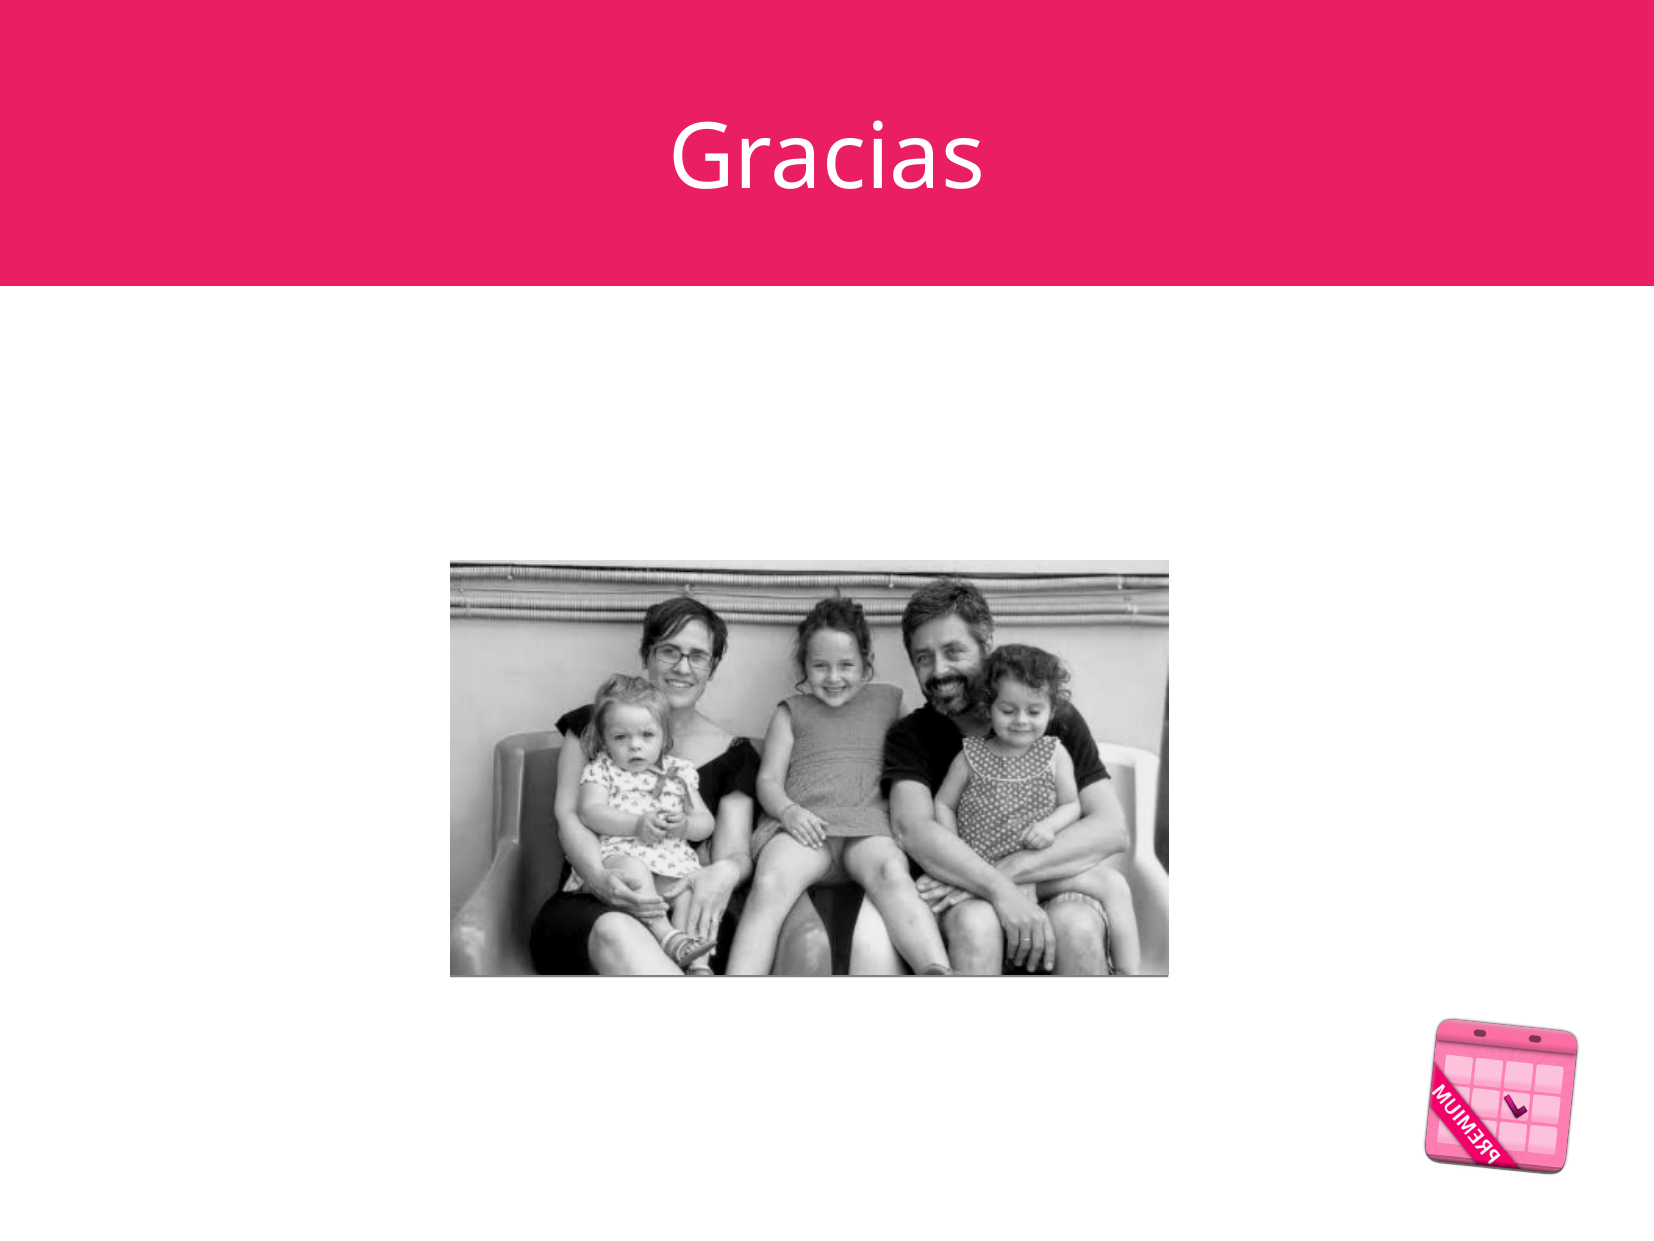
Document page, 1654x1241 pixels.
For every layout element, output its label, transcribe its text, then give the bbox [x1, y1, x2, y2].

picture [450, 560, 1169, 976]
title Gracias [82, 49, 1571, 257]
picture [1410, 1004, 1592, 1187]
